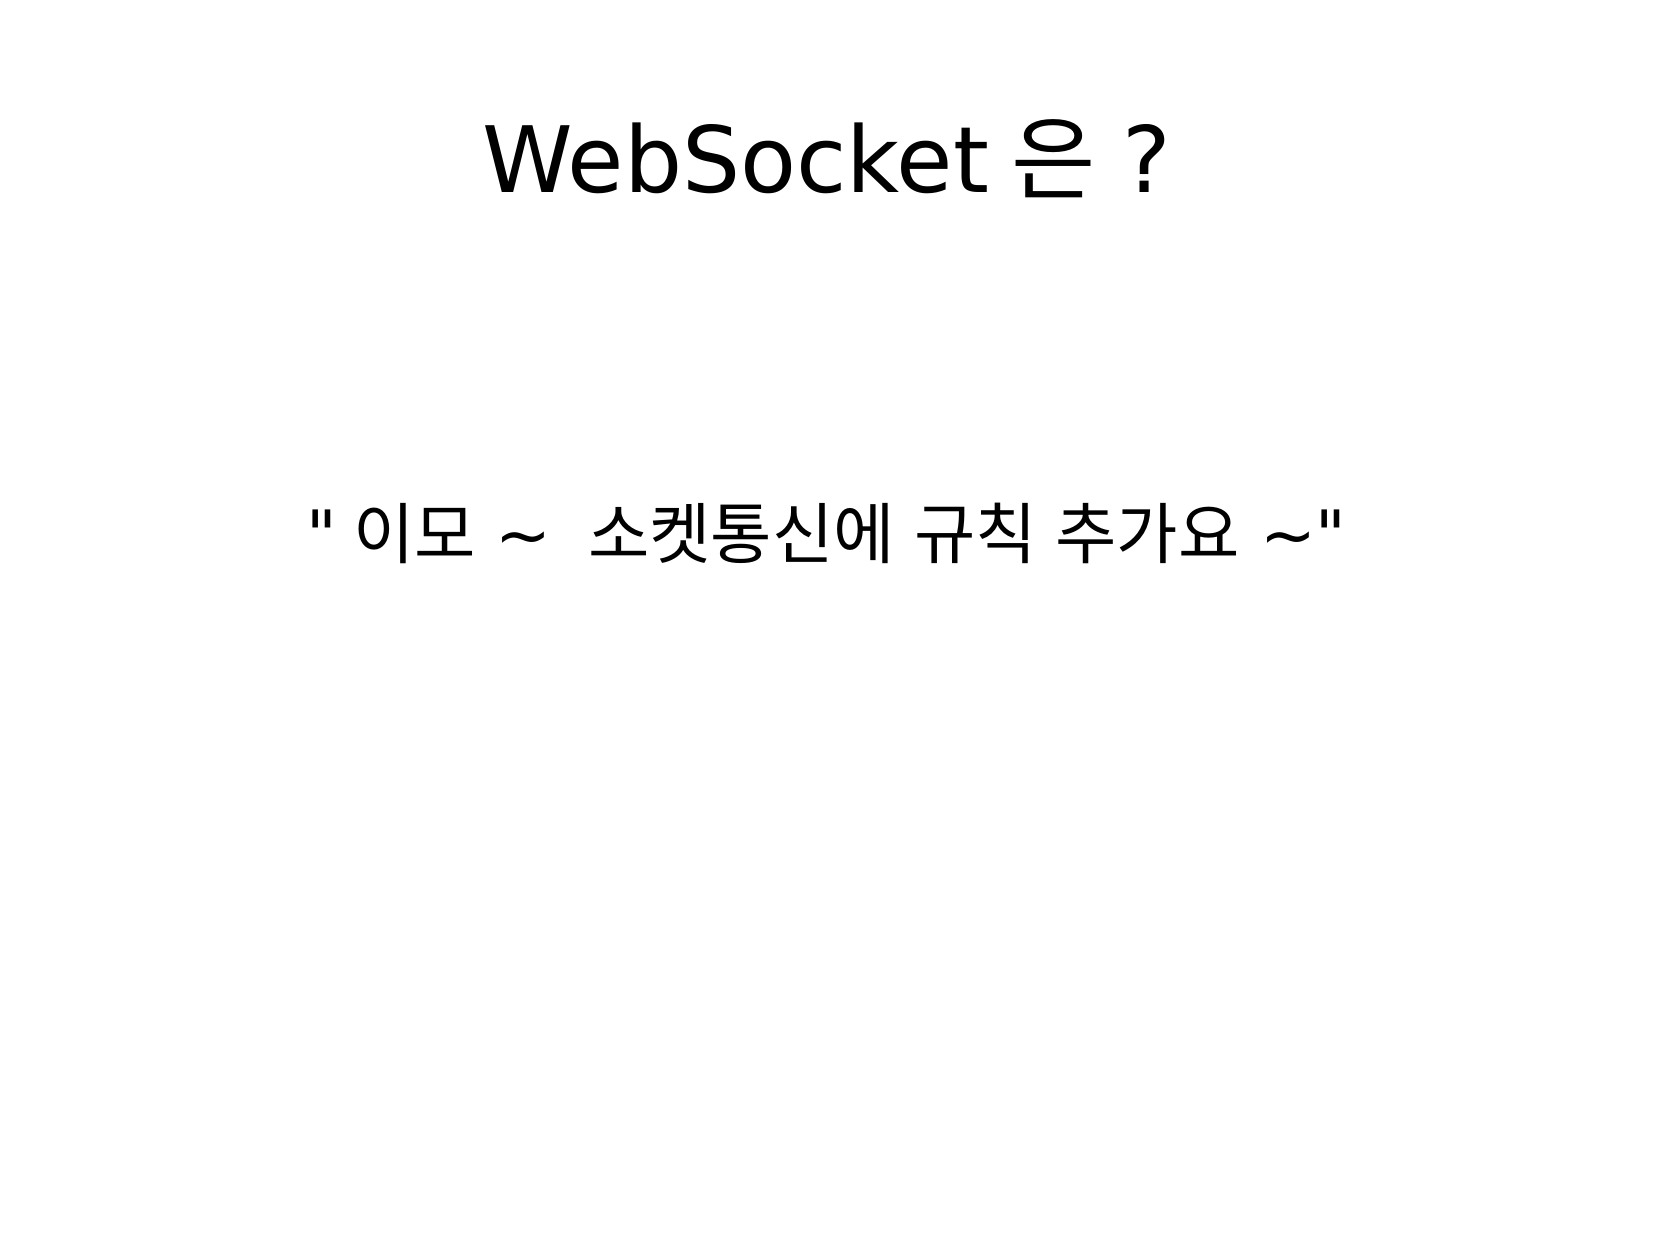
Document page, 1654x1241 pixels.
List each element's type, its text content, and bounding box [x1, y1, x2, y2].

subtitle "이모~ 소켓통신에 규칙 추가요~" [82, 49, 1571, 1010]
